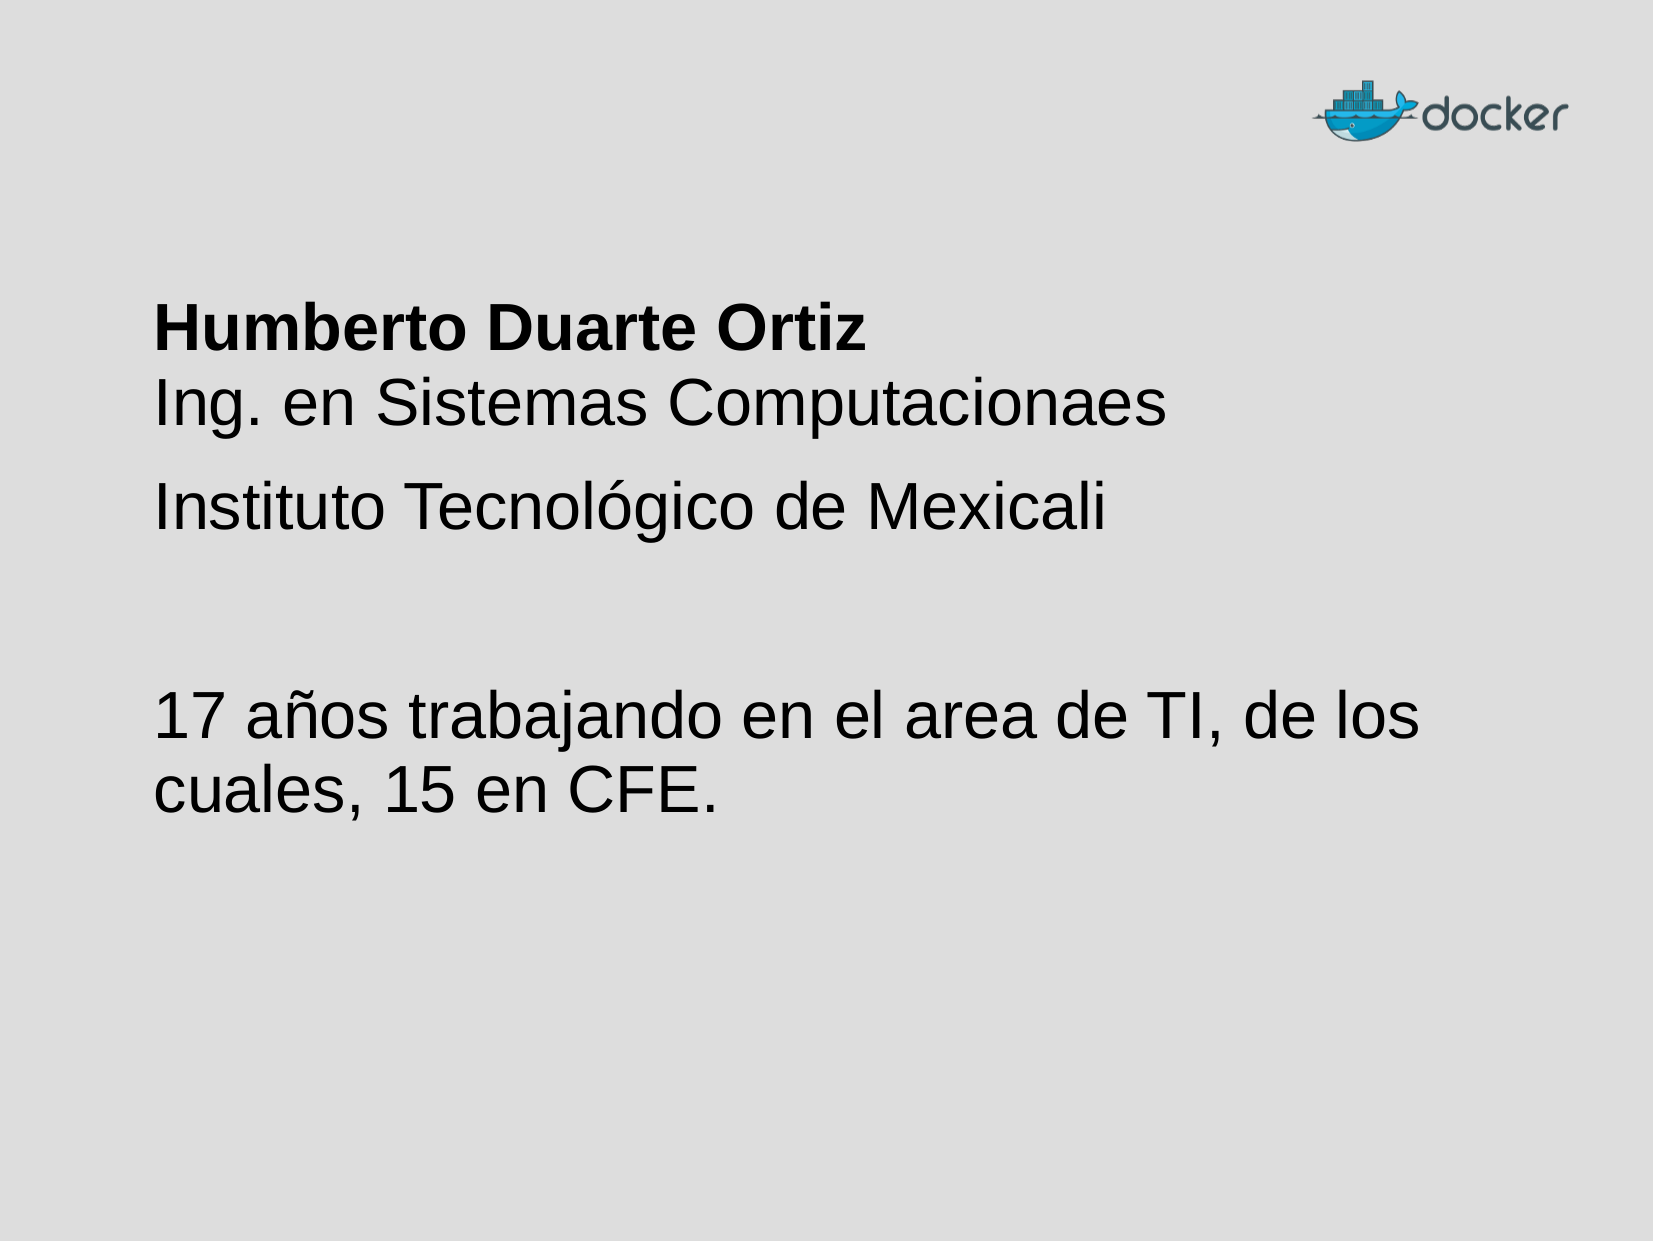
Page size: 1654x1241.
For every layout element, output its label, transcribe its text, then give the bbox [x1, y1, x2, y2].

picture [1290, 59, 1590, 163]
list Humberto Duarte Ortiz Ing. en Sistemas Computacionaes Instituto Tecnológico de Mexicali 17 años trabajando en el area de TI, de los cuales, 15 en CFE. [82, 290, 1571, 1010]
